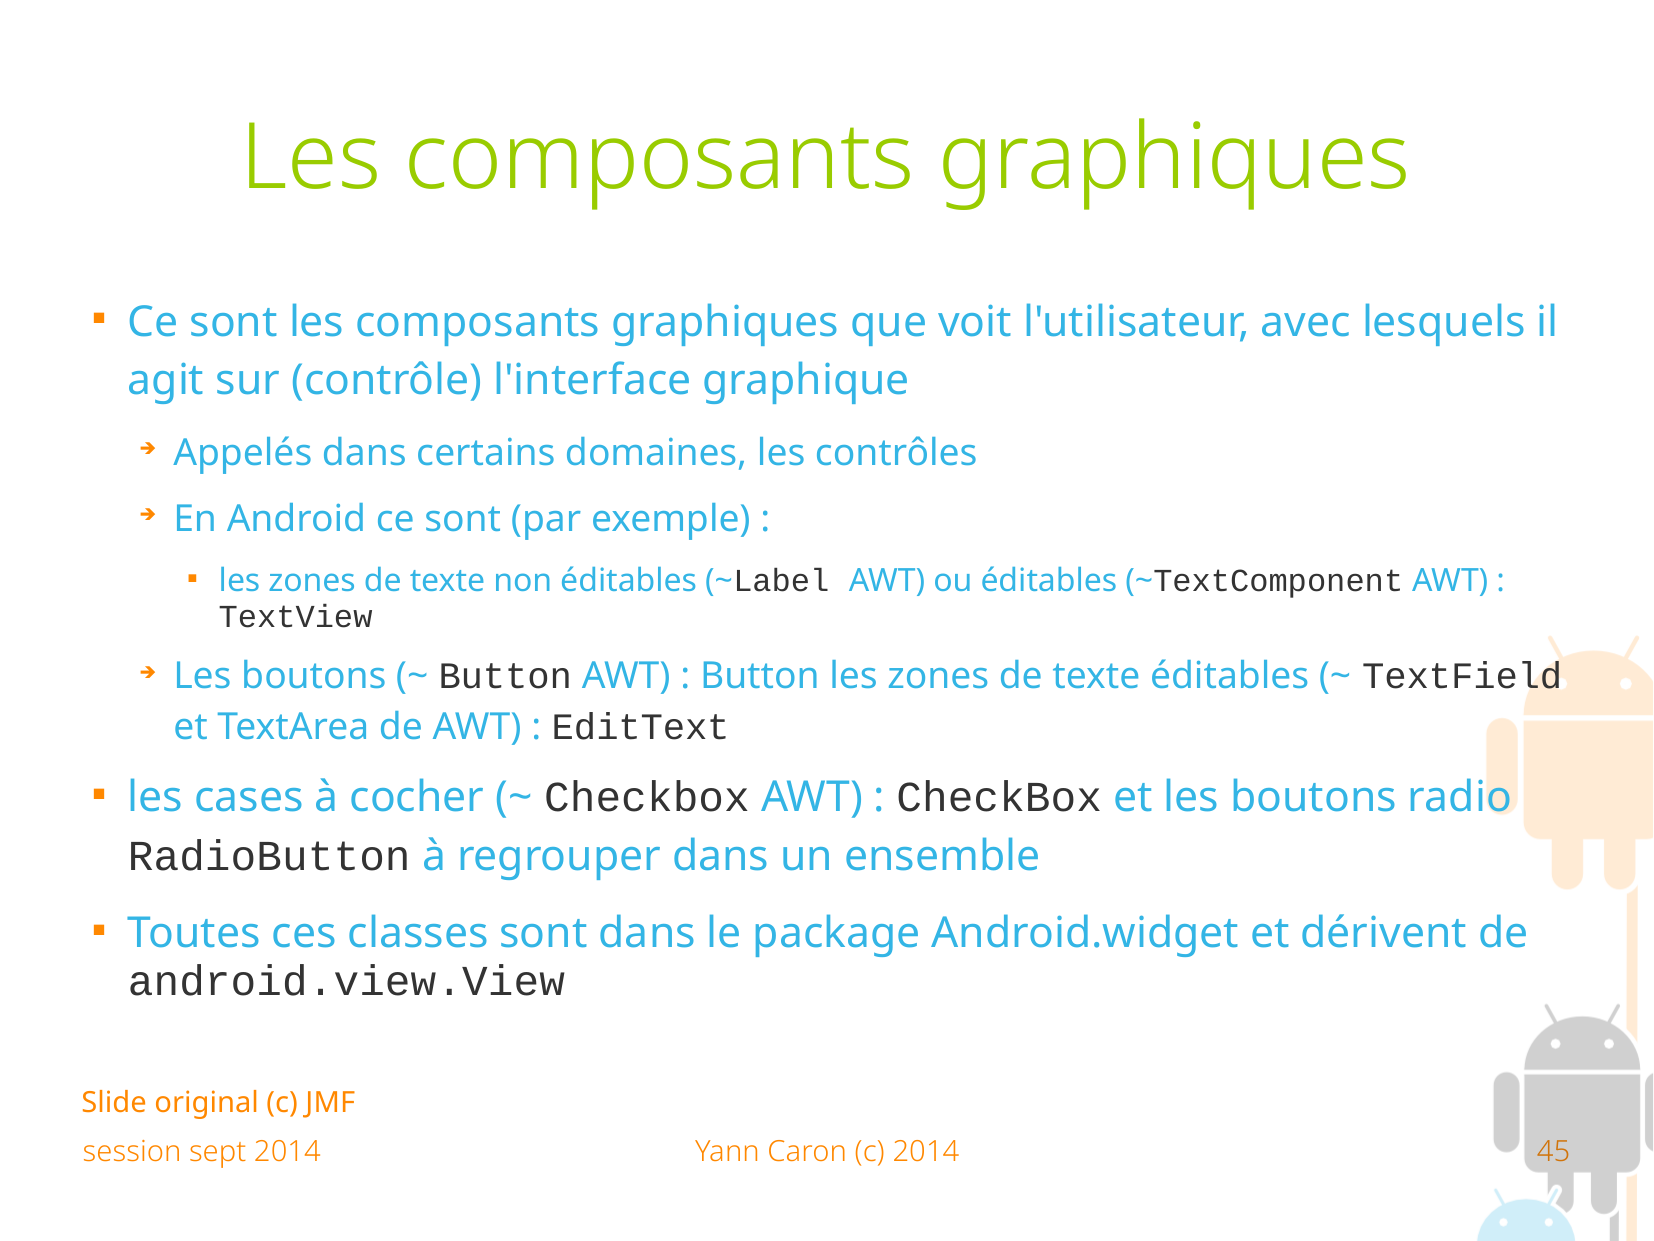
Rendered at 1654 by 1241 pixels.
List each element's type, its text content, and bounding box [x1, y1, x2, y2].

title Les composants graphiques [82, 49, 1571, 257]
picture [240, 423, 1654, 1241]
text_box Slide original (c) JMF [66, 1073, 379, 1123]
list Ce sont les composants graphiques que voit l'utilisateur, avec lesquels il agit sur (contrôle) l'interface graphique Appelés dans certains domaines, les contrôles En Android ce sont (par exemple) : les zones de texte non éditables (~Label AWT) ou éditables (~TextComponent AWT) : TextView Les boutons (~ Button AWT) : Button les zones de texte éditables (~ TextField et TextArea de AWT) : EditText les cases à cocher (~ Checkbox AWT) : CheckBox et les boutons radio RadioButton à regrouper dans un ensemble Toutes ces classes sont dans le package Android.widget et dérivent de android.view.View [82, 290, 1571, 1010]
